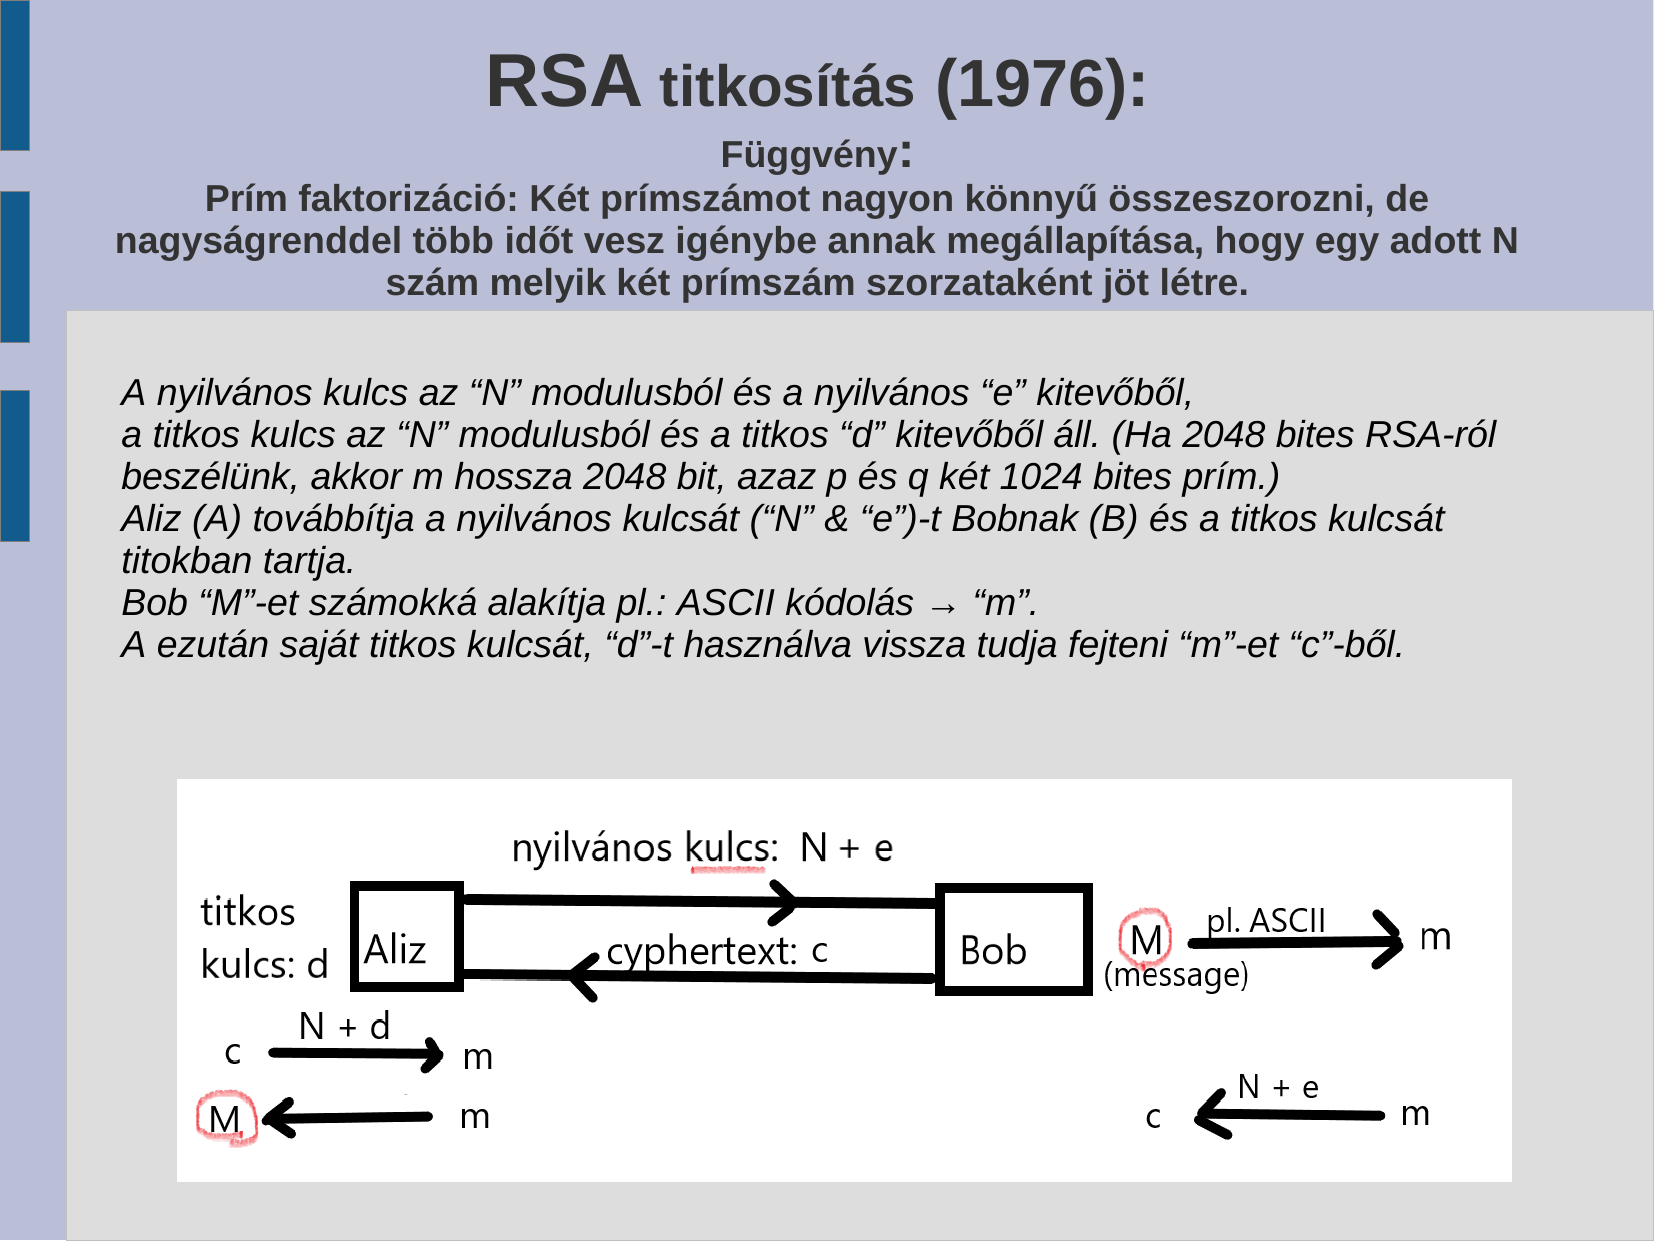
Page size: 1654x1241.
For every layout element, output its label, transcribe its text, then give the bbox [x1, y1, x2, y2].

list A nyilvános kulcs az “N” modulusból és a nyilvános “e” kitevőből, a titkos kulcs az “N” modulusból és a titkos “d” kitevőből áll. (Ha 2048 bites RSA-ról beszélünk, akkor m hossza 2048 bit, azaz p és q két 1024 bites prím.) Aliz (A) továbbítja a nyilvános kulcsát (“N” & “e”)-t Bobnak (B) és a titkos kulcsát titokban tartja. Bob “M”-et számokká alakítja pl.: ASCII kódolás → “m”. A ezután saját titkos kulcsát, “d”-t használva vissza tudja fejteni “m”-et “c”-ből. [121, 371, 1534, 745]
picture [177, 779, 1512, 1182]
title RSA titkosítás (1976): Függvény: Prím faktorizáció: Két prímszámot nagyon könnyű összeszorozni, de nagyságrenddel több időt vesz igénybe annak megállapítása, hogy egy adott N szám melyik két prímszám szorzataként jöt létre. [111, 35, 1524, 307]
